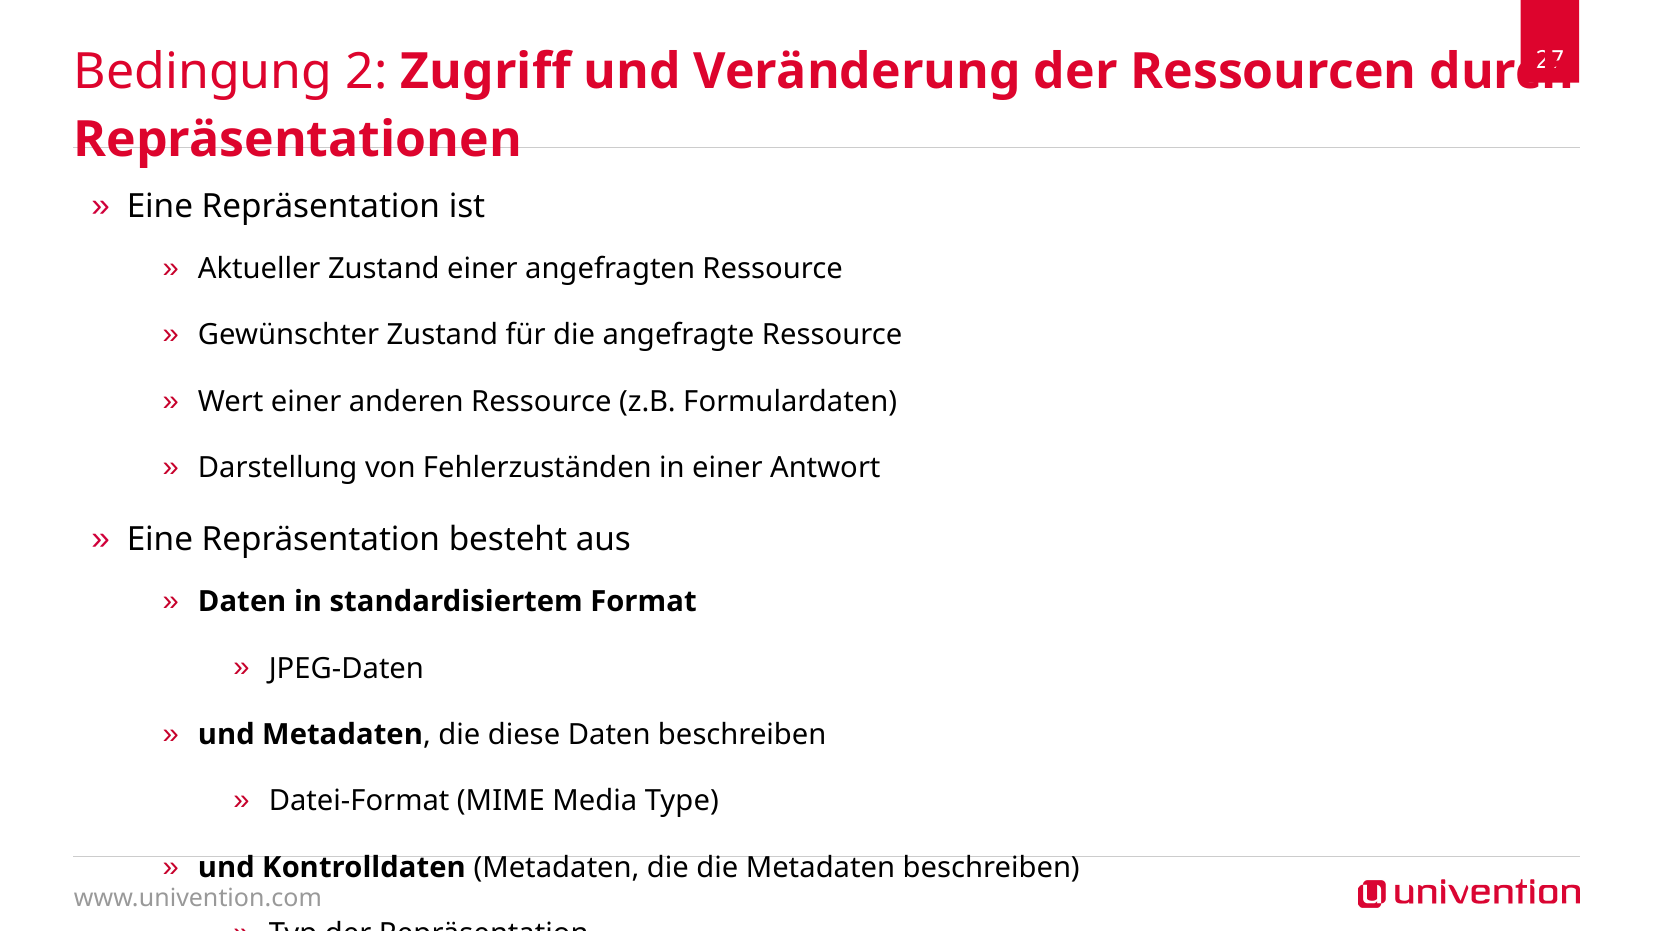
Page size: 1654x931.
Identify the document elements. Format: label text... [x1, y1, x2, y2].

title Bedingung 2: Zugriff und Veränderung der Ressourcen durch Repräsentationen [73, 45, 1580, 159]
list Eine Repräsentation ist Aktueller Zustand einer angefragten Ressource Gewünschter Zustand für die angefragte Ressource Wert einer anderen Ressource (z.B. Formulardaten) Darstellung von Fehlerzuständen in einer Antwort Eine Repräsentation besteht aus Daten in standardisiertem Format JPEG-Daten und Metadaten, die diese Daten beschreiben Datei-Format (MIME Media Type) und Kontrolldaten (Metadaten, die die Metadaten beschreiben) Typ der Repräsentation [73, 159, 1580, 751]
picture [1358, 879, 1580, 908]
